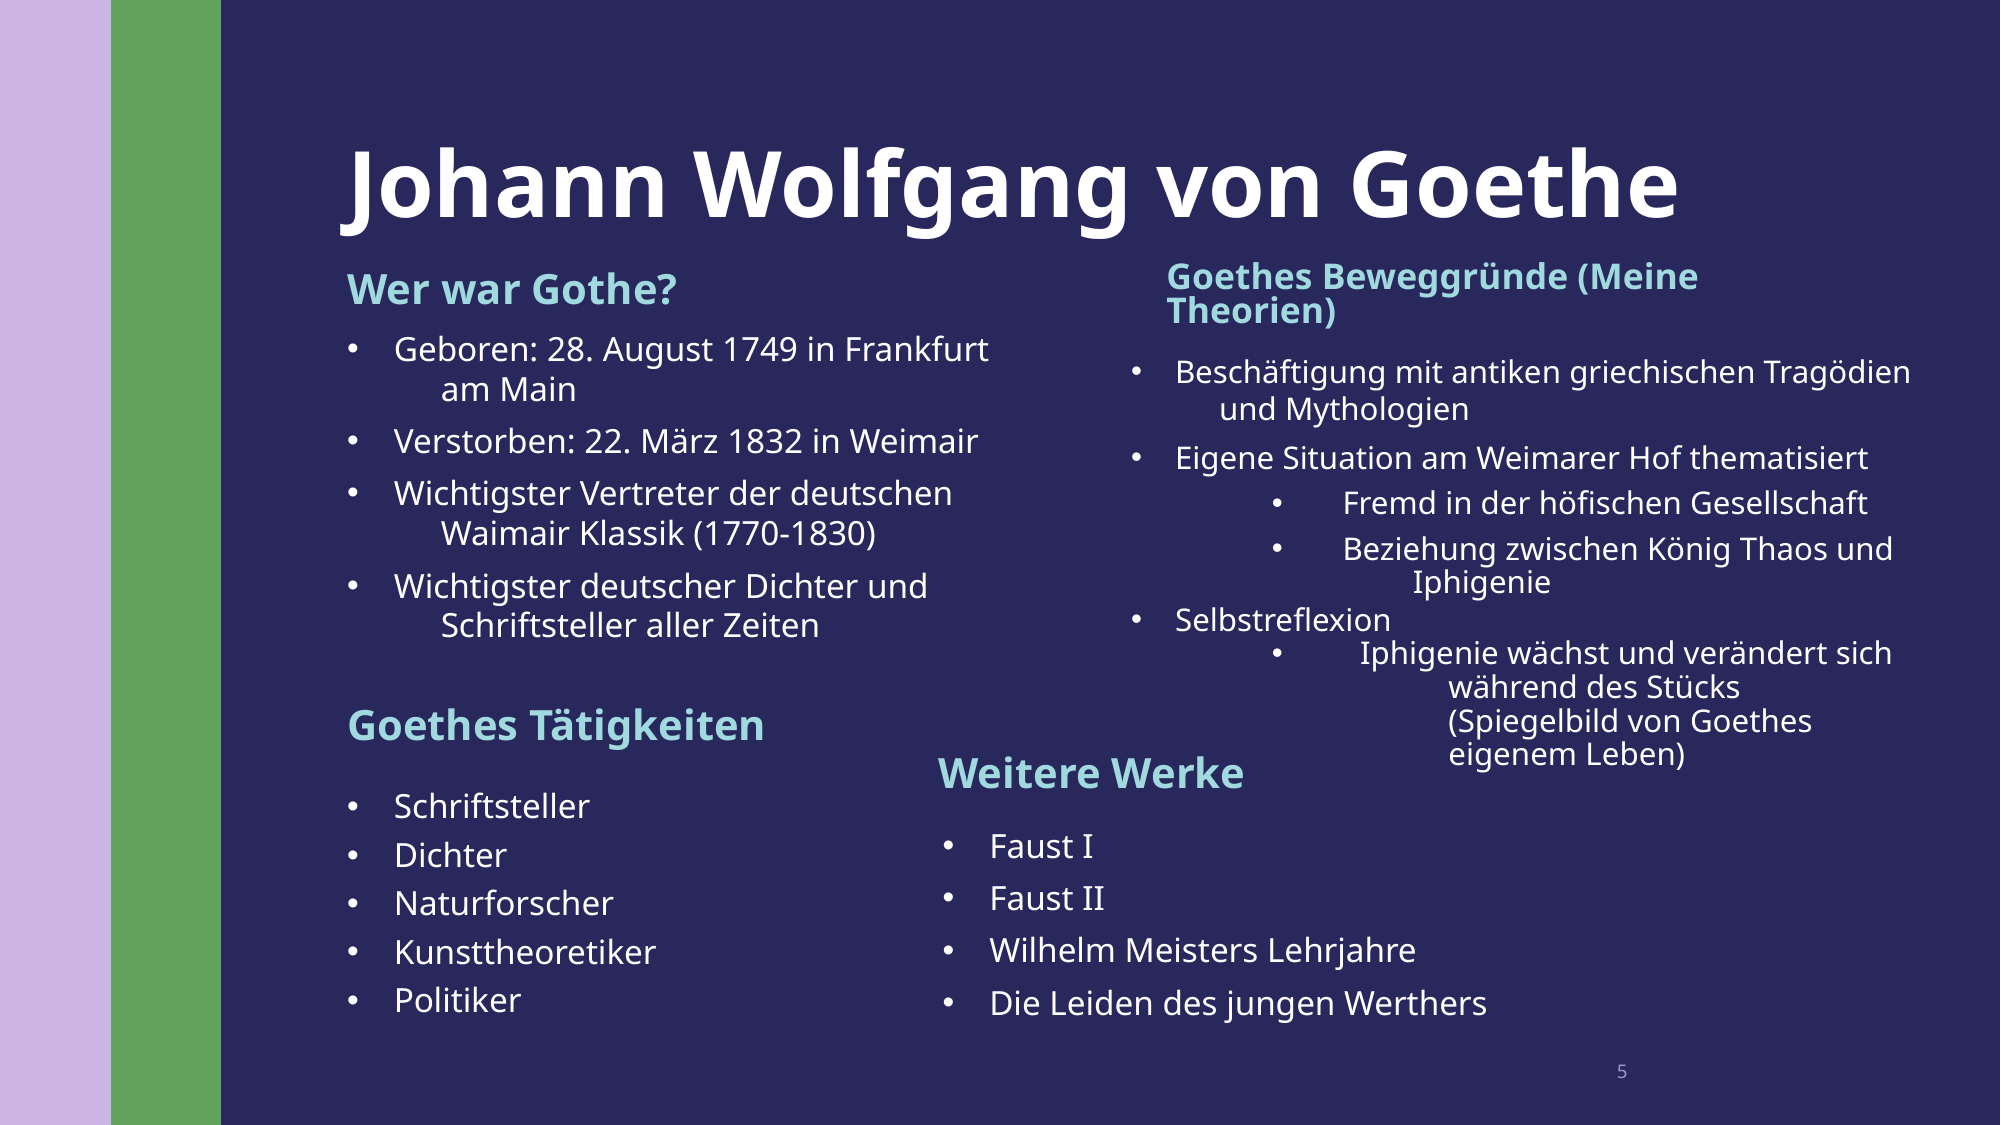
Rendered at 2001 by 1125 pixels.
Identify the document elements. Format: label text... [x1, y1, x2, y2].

text_box Beschäftigung mit antiken griechischen Tragödien und Mythologien Eigene Situation am Weimarer Hof thematisiert Fremd in der höfischen Gesellschaft Beziehung zwischen König Thaos und Iphigenie Selbstreflexion Iphigenie wächst und verändert sich während des Stücks (Spiegelbild von Goethes eigenem Leben) [1115, 344, 1929, 783]
text_box Weitere Werke [923, 739, 1323, 808]
text_box Goethes Beweggründe (Meine Theorien) [1151, 254, 1781, 344]
text_box Faust I Faust II Wilhelm Meisters Lehrjahre Die Leiden des jungen Werthers [927, 817, 1639, 1078]
list Goethes Tätigkeiten [332, 691, 1044, 759]
text_box Schriftsteller Dichter Naturforscher Kunsttheoretiker Politiker [332, 782, 1044, 1043]
list Geboren: 28. August 1749 in Frankfurt am Main Verstorben: 22. März 1832 in Weimair Wichtigster Vertreter der deutschen Waimair Klassik (1770-1830) Wichtigster deutscher Dichter und Schriftsteller aller Zeiten [332, 320, 1044, 668]
text_box [1601, 1042, 1863, 1103]
list Wer war Gothe? [332, 254, 884, 320]
title Johann Wolfgang von Goethe [332, 27, 1863, 246]
